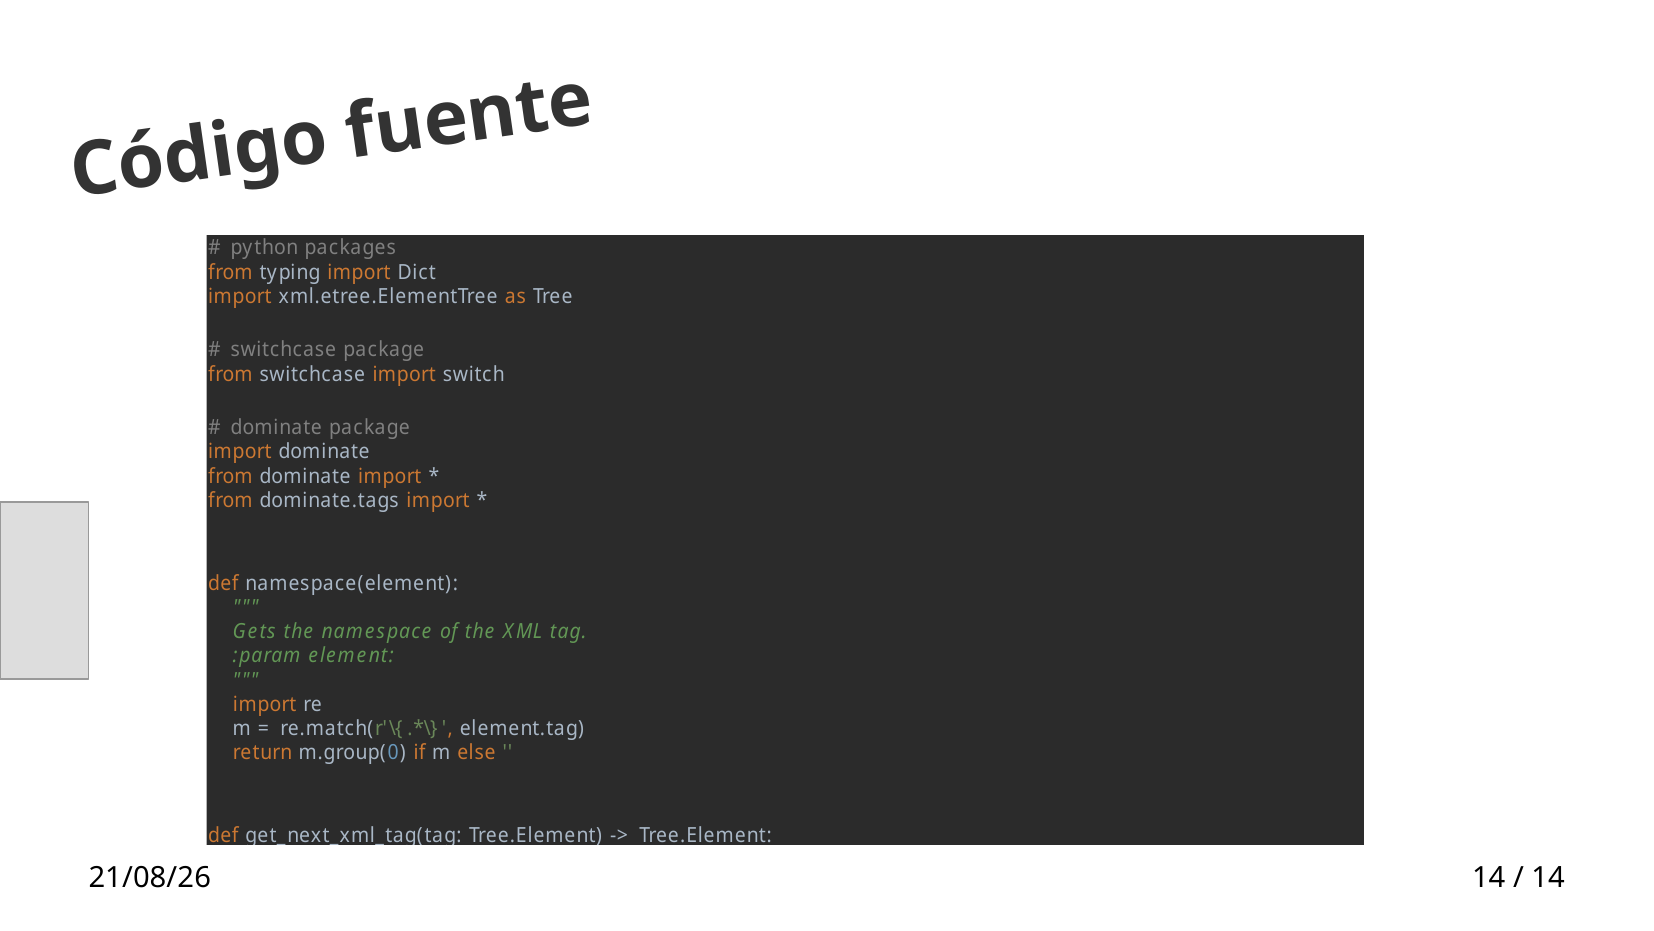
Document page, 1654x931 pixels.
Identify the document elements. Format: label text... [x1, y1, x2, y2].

chart [206, 235, 1536, 845]
title Código fuente [59, 0, 1543, 247]
